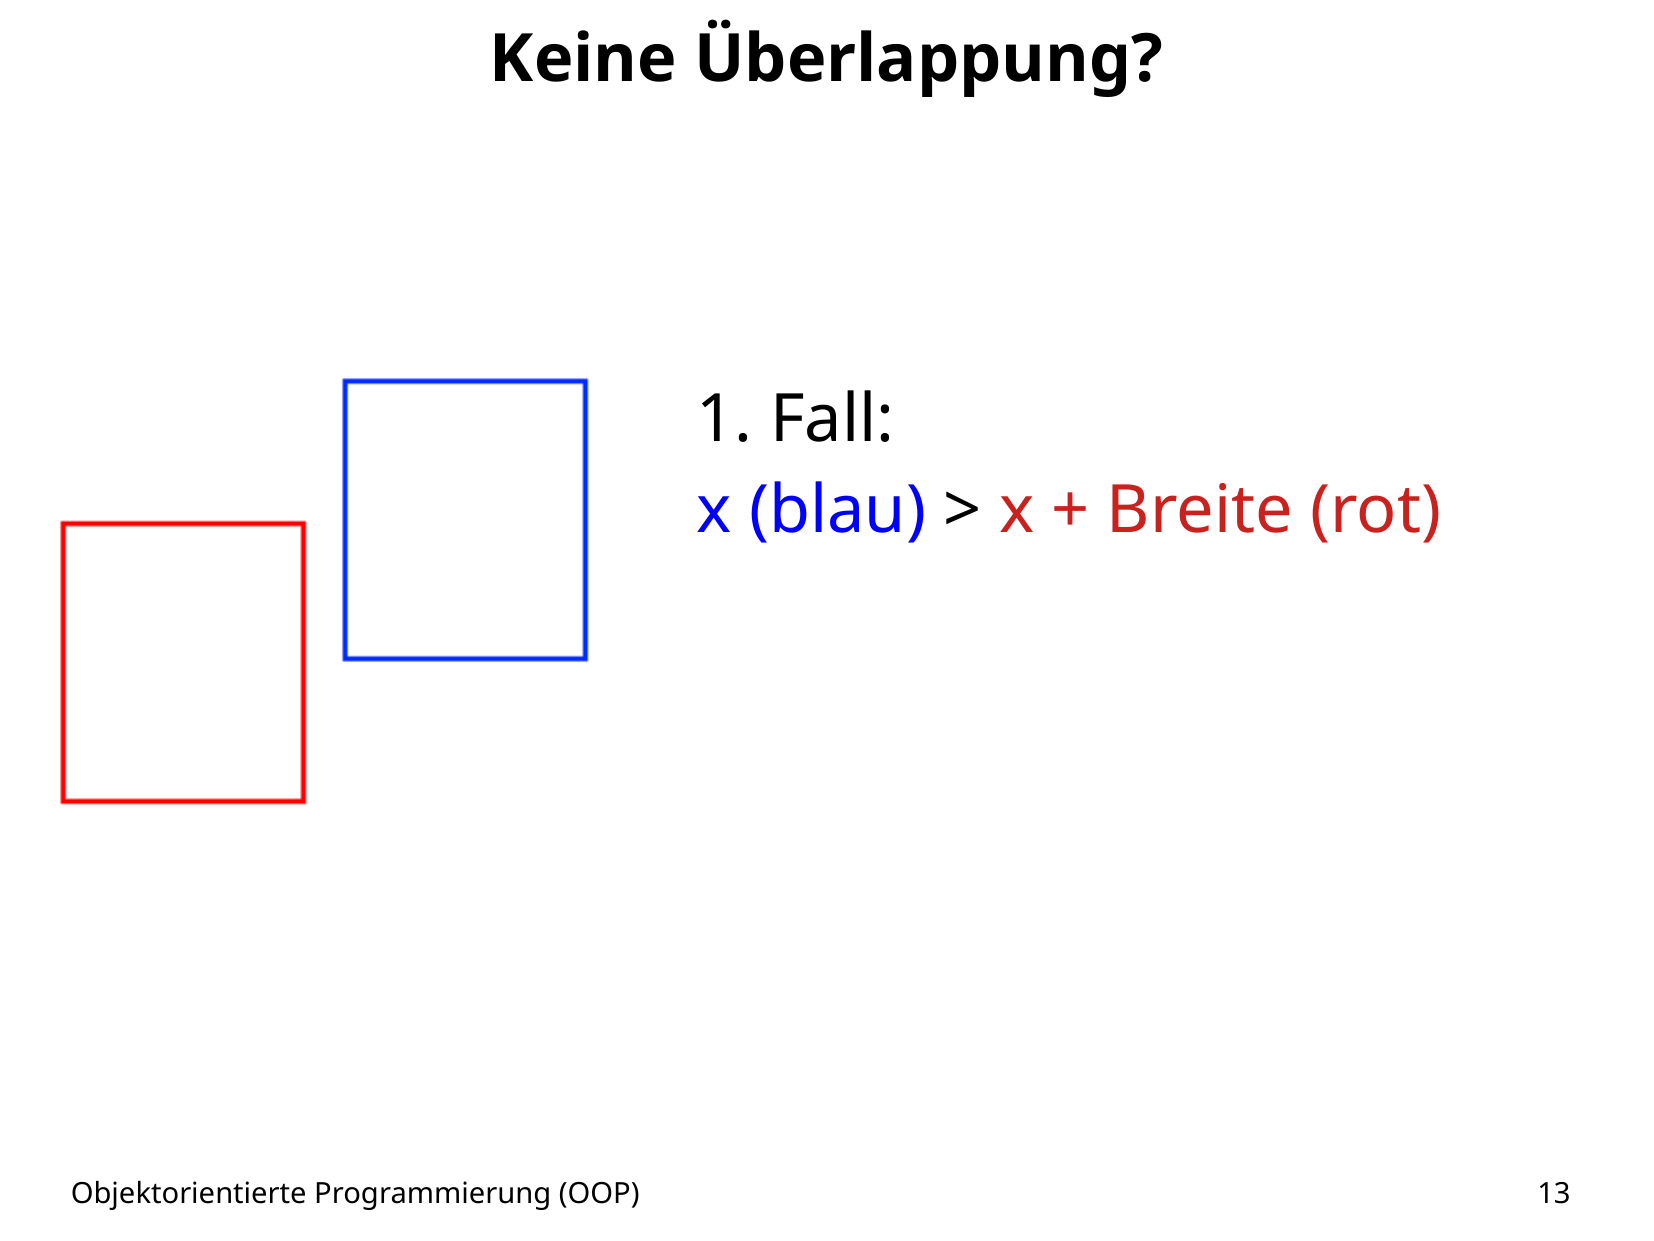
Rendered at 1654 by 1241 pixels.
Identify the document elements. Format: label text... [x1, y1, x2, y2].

picture [59, 377, 591, 807]
list 1. Fall: x (blau) > x + Breite (rot) [696, 188, 1607, 1170]
title Keine Überlappung? [0, 5, 1654, 107]
